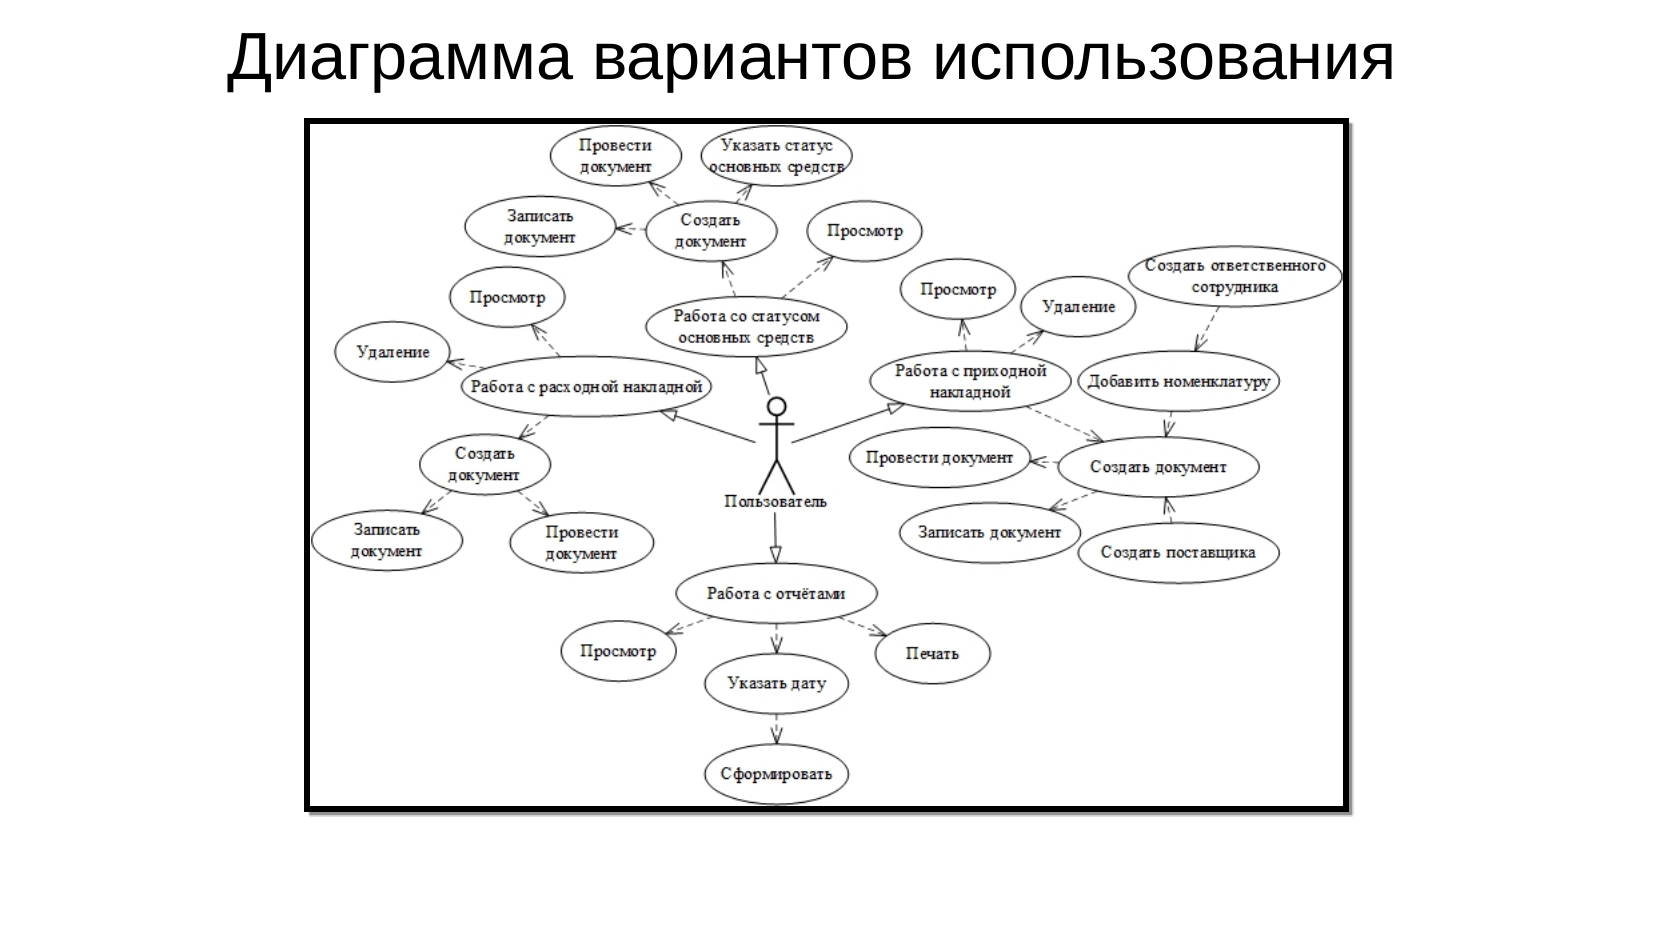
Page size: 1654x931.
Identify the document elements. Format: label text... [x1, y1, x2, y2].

picture [310, 124, 1344, 806]
text_box Диаграмма вариантов использования [212, 11, 1654, 102]
